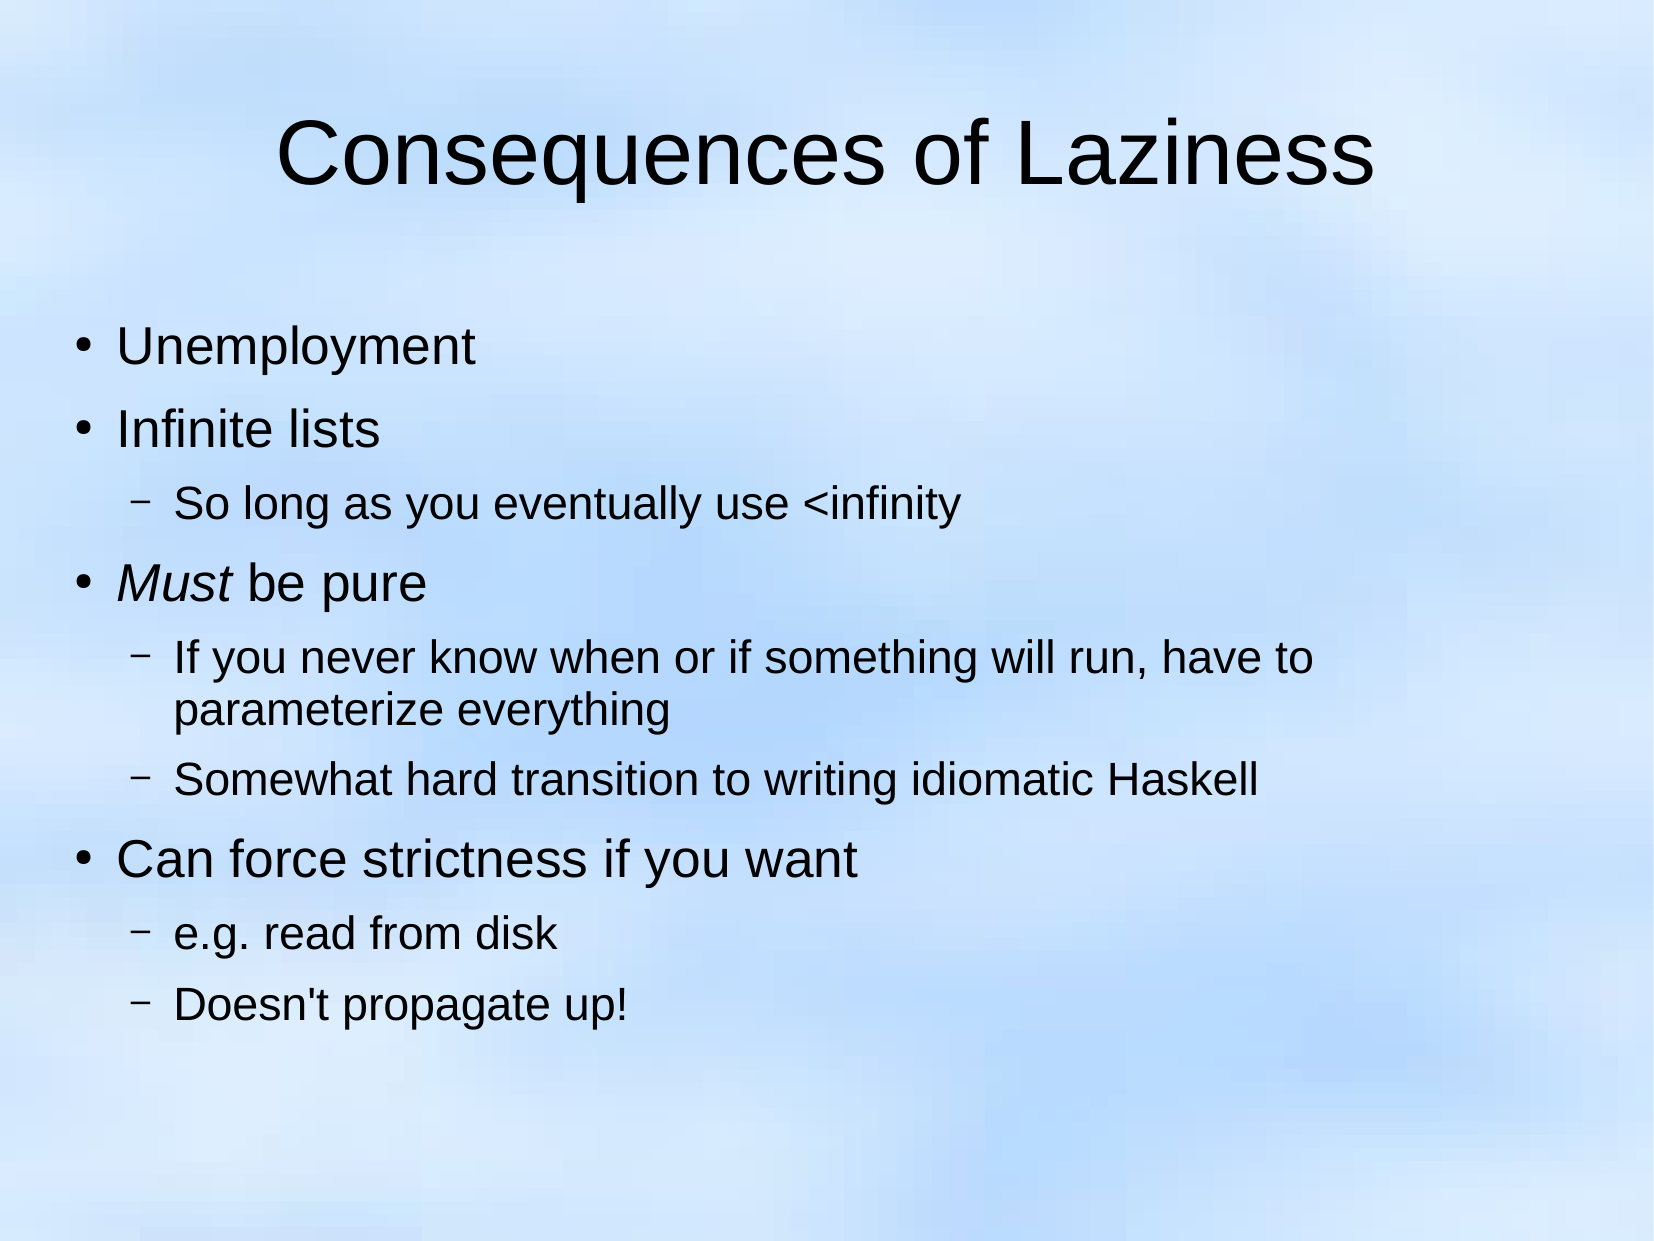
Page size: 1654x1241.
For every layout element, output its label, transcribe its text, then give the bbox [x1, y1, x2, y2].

title Consequences of Laziness [82, 49, 1571, 257]
picture [0, 0, 1654, 1241]
list Unemployment Infinite lists So long as you eventually use <infinity Must be pure If you never know when or if something will run, have to parameterize everything Somewhat hard transition to writing idiomatic Haskell Can force strictness if you want e.g. read from disk Doesn't propagate up! [59, 315, 1549, 1035]
